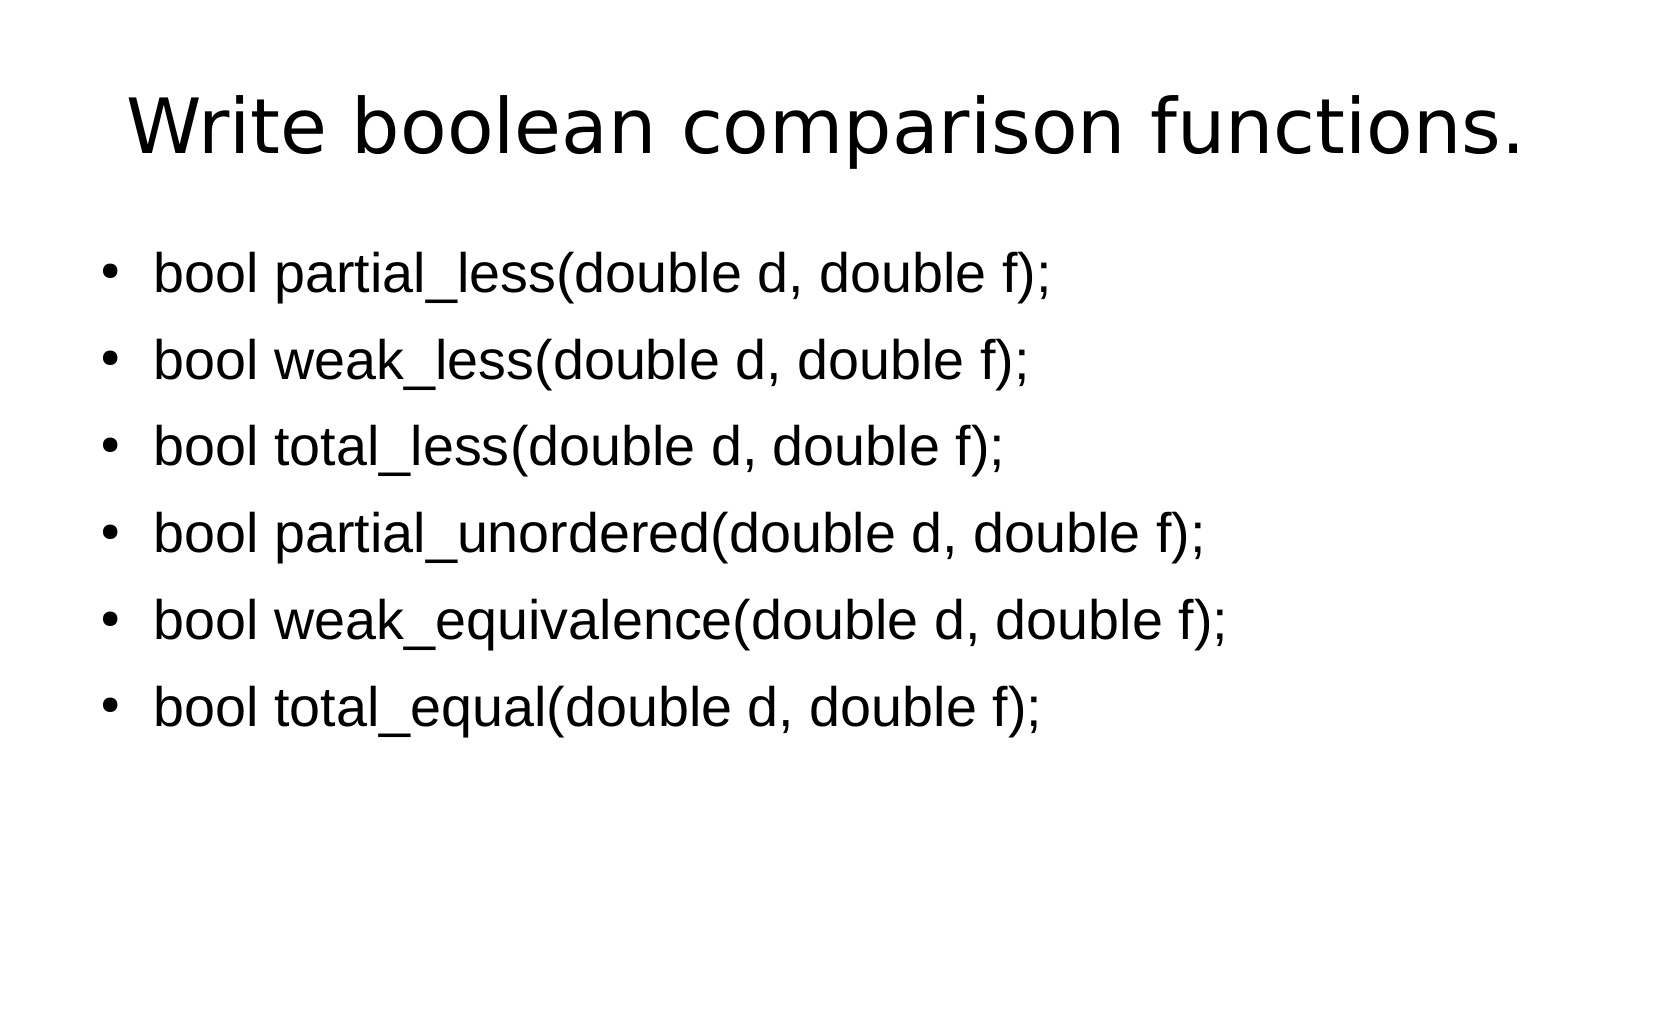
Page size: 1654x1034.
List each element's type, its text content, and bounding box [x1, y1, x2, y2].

list bool partial_less(double d, double f); bool weak_less(double d, double f); bool total_less(double d, double f); bool partial_unordered(double d, double f); bool weak_equivalence(double d, double f); bool total_equal(double d, double f); [82, 241, 1571, 842]
title Write boolean comparison functions. [82, 41, 1571, 214]
